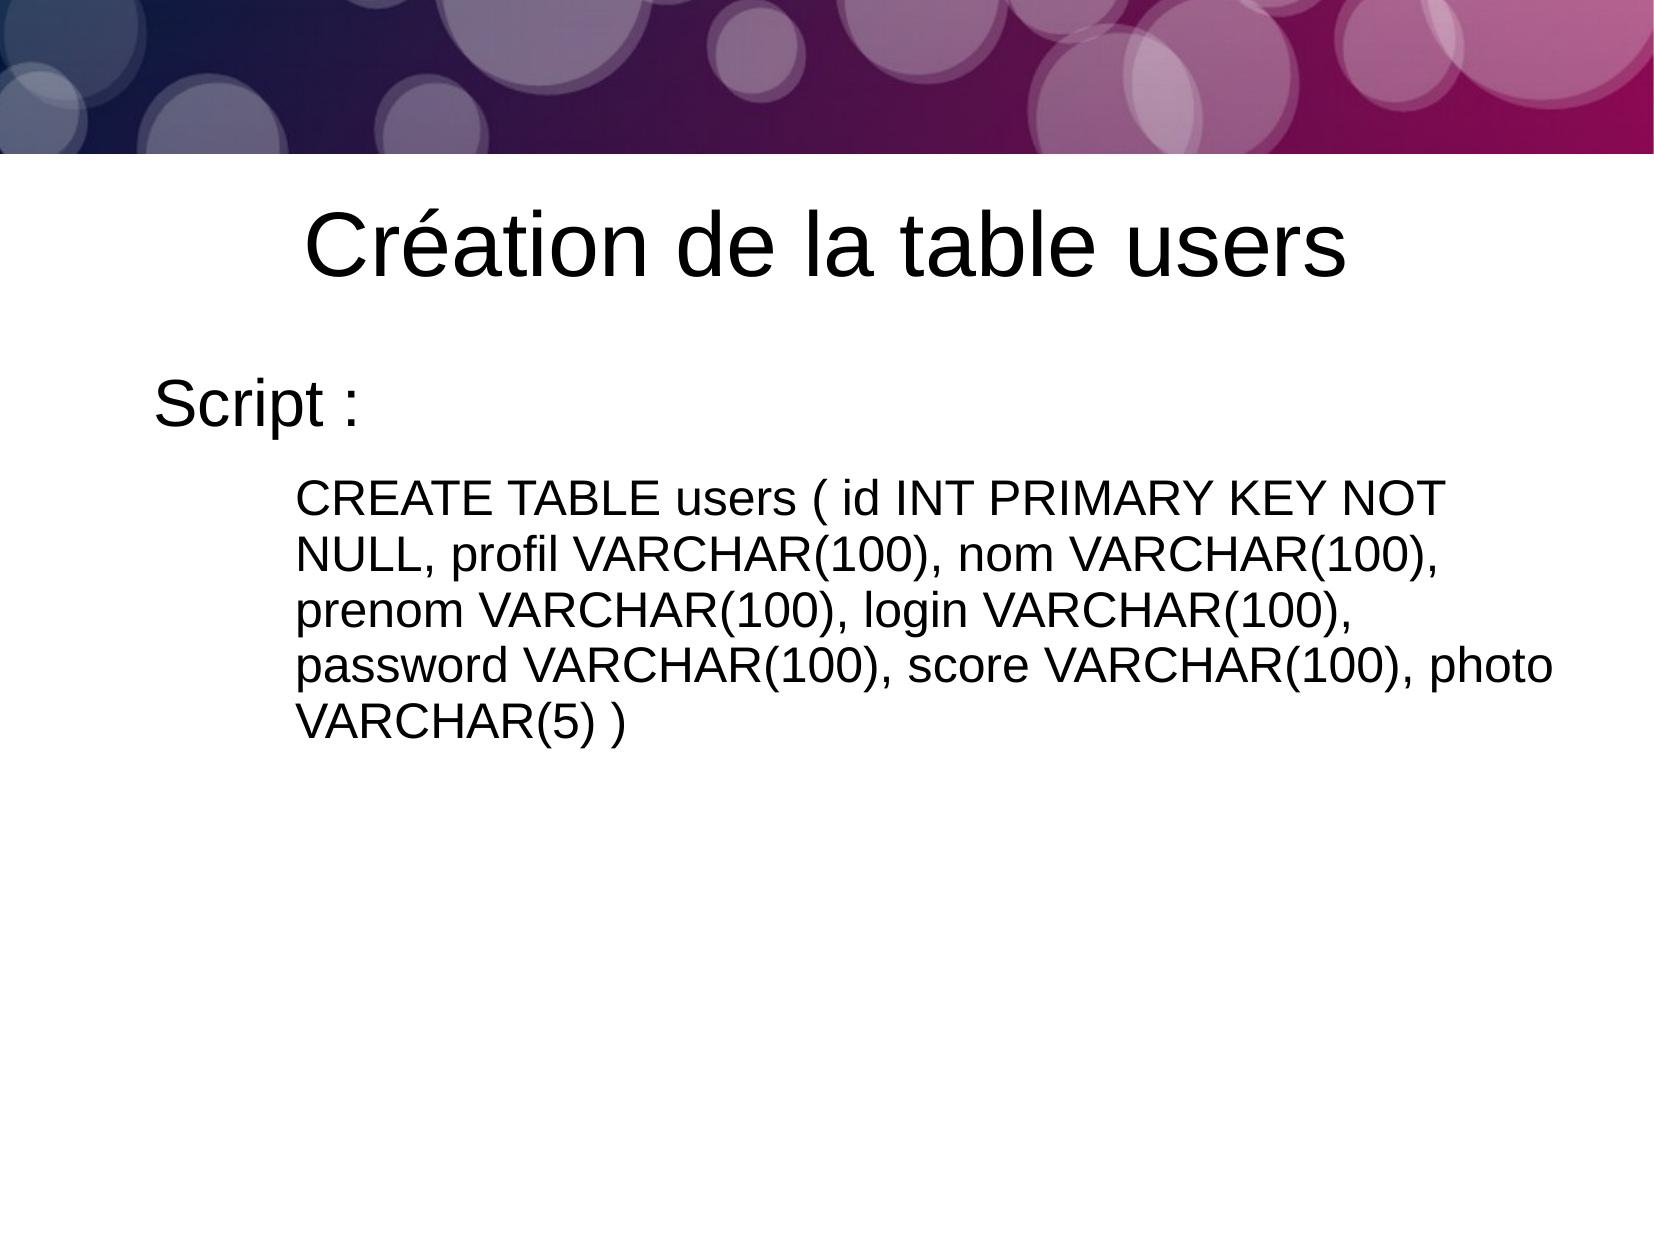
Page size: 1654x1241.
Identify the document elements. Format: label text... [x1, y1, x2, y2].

picture [0, 0, 1654, 154]
title Création de la table users [82, 159, 1571, 331]
list Script : CREATE TABLE users ( id INT PRIMARY KEY NOT NULL, profil VARCHAR(100), nom VARCHAR(100), prenom VARCHAR(100), login VARCHAR(100), password VARCHAR(100), score VARCHAR(100), photo VARCHAR(5) ) [82, 366, 1571, 1087]
